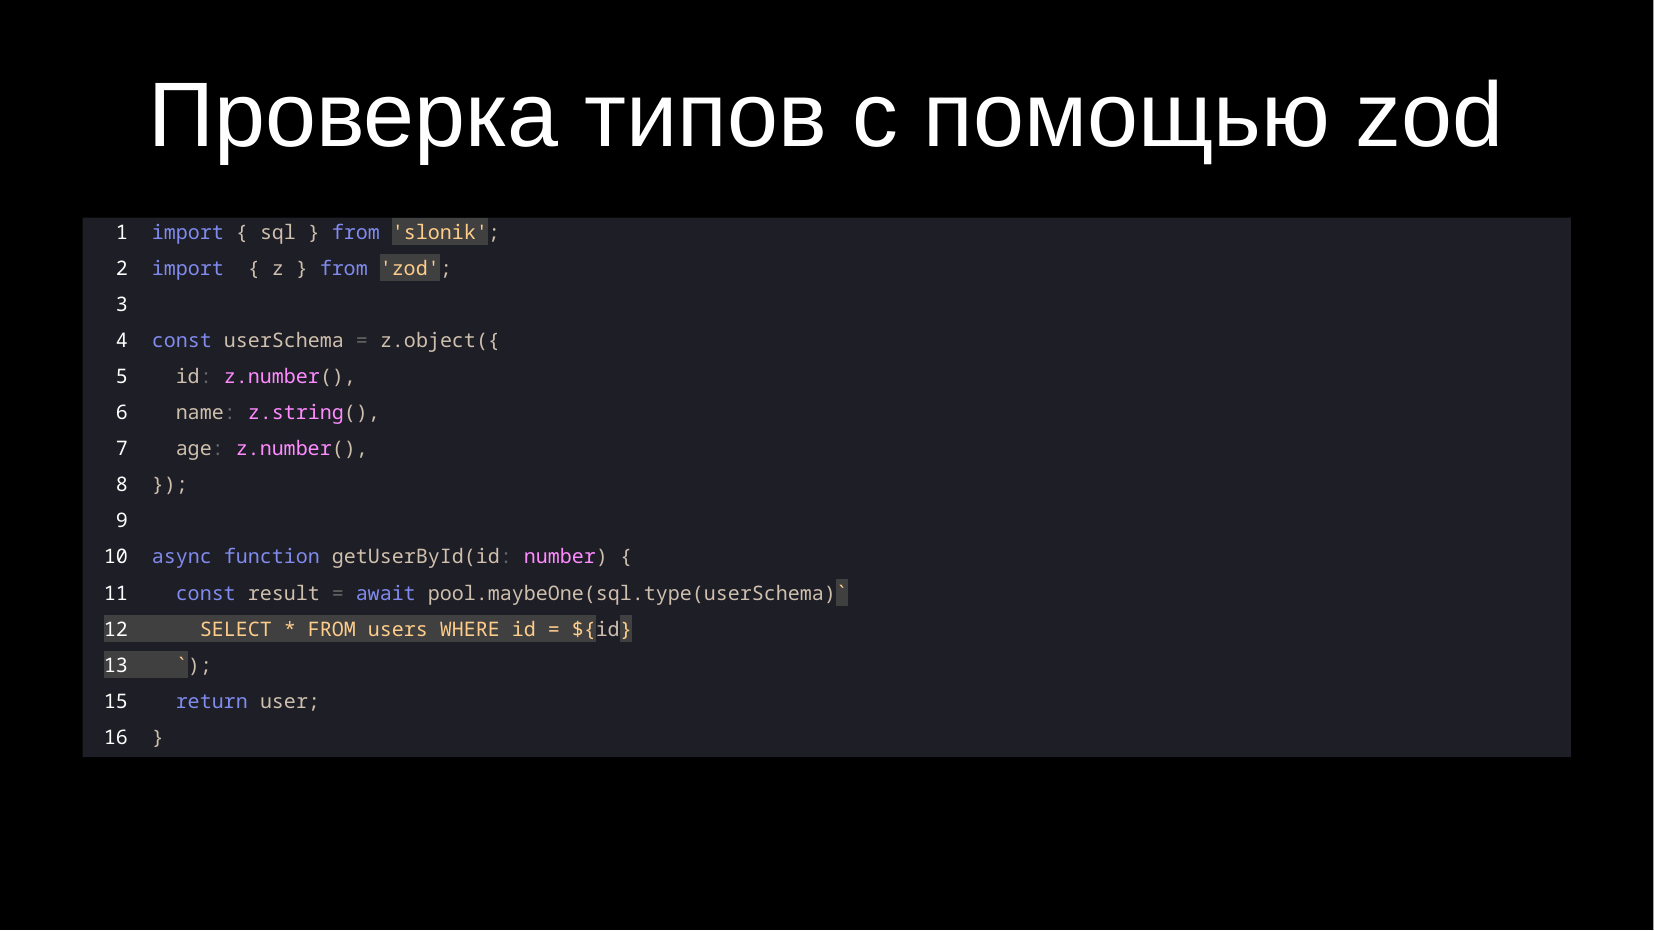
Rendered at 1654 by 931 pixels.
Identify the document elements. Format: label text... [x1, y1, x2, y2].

list 1 import { sql } from 'slonik'; 2 import { z } from 'zod'; 3 4 const userSchema = z.object({ 5 id: z.number(), 6 name: z.string(), 7 age: z.number(), 8 }); 9 10 async function getUserById(id: number) { 11 const result = await pool.maybeOne(sql.type(userSchema)` 12 SELECT * FROM users WHERE id = ${id} 13 `); 15 return user; 16 } [82, 217, 1571, 758]
title Проверка типов с помощью zod [82, 37, 1571, 193]
